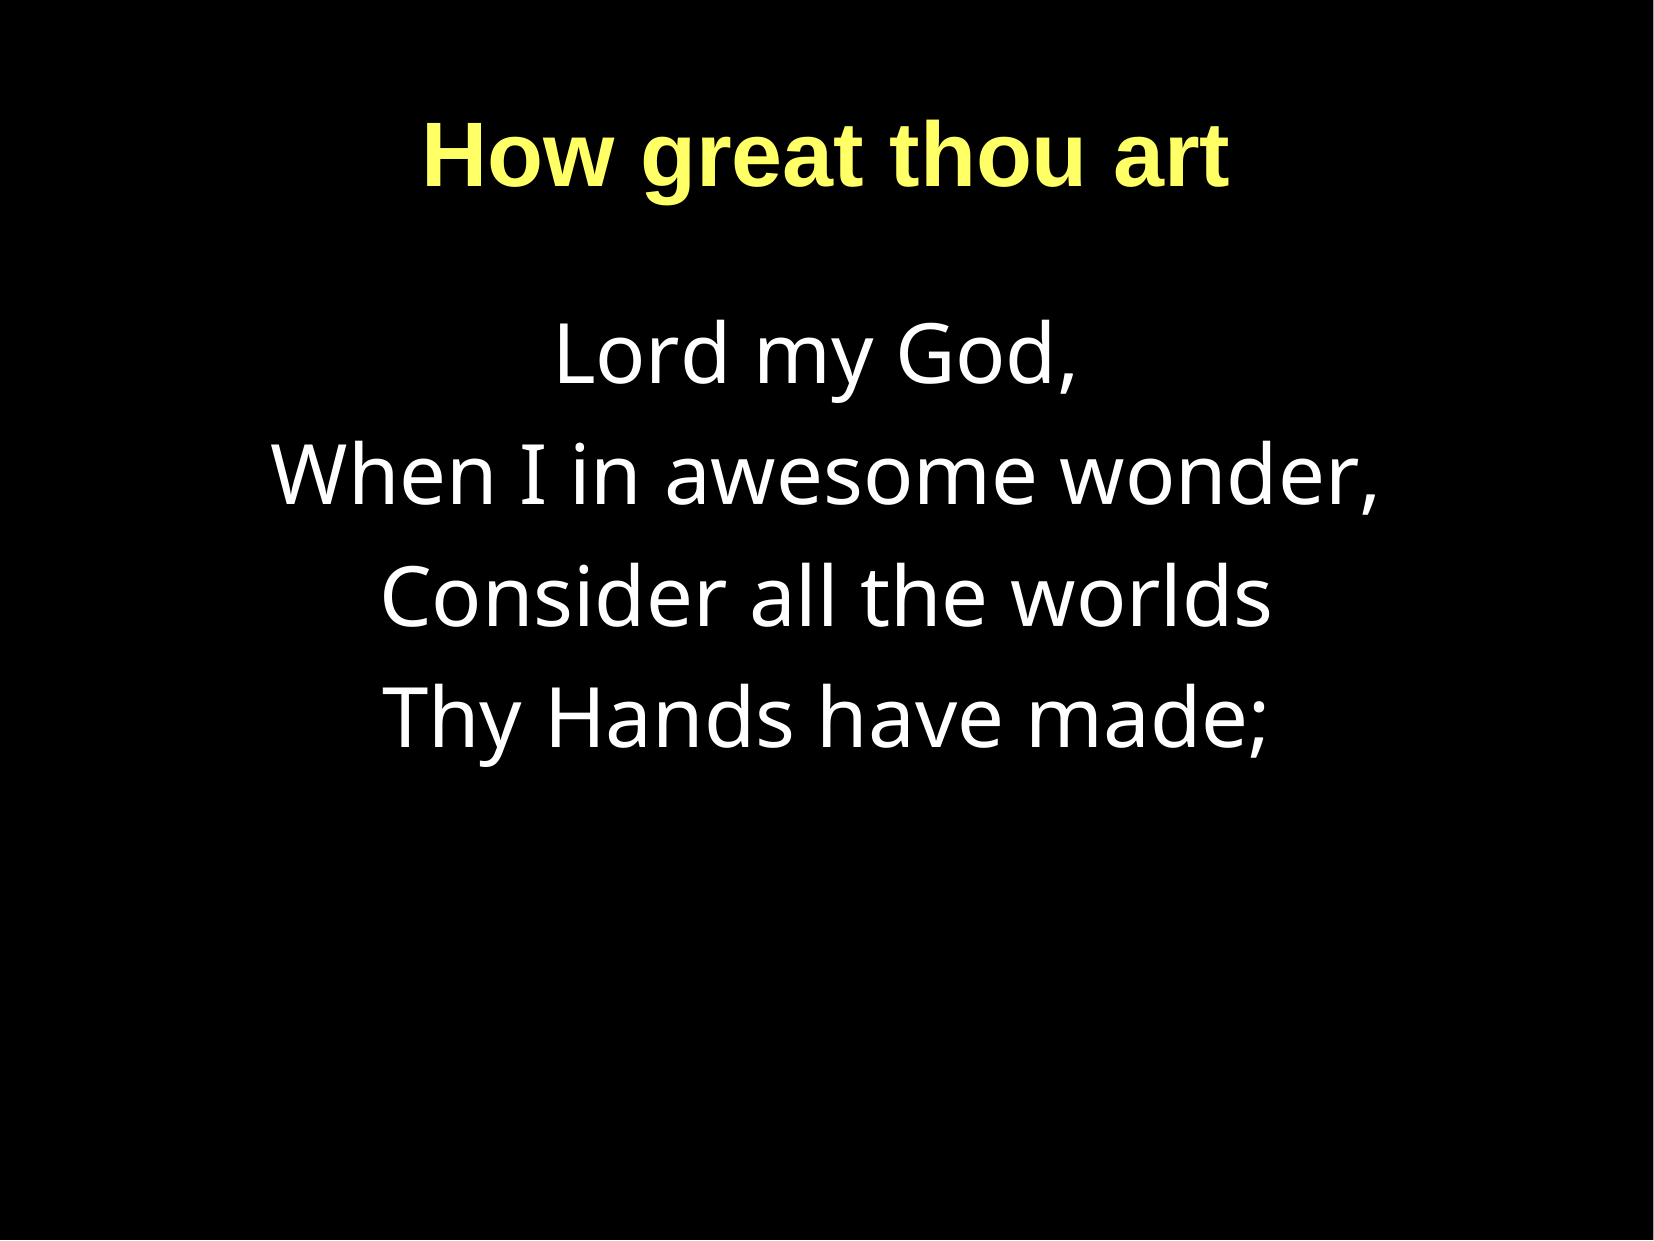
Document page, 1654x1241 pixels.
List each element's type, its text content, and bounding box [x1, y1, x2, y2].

list Lord my God, When I in awesome wonder, Consider all the worlds Thy Hands have made; [0, 307, 1654, 1027]
title How great thou art [82, 49, 1571, 257]
